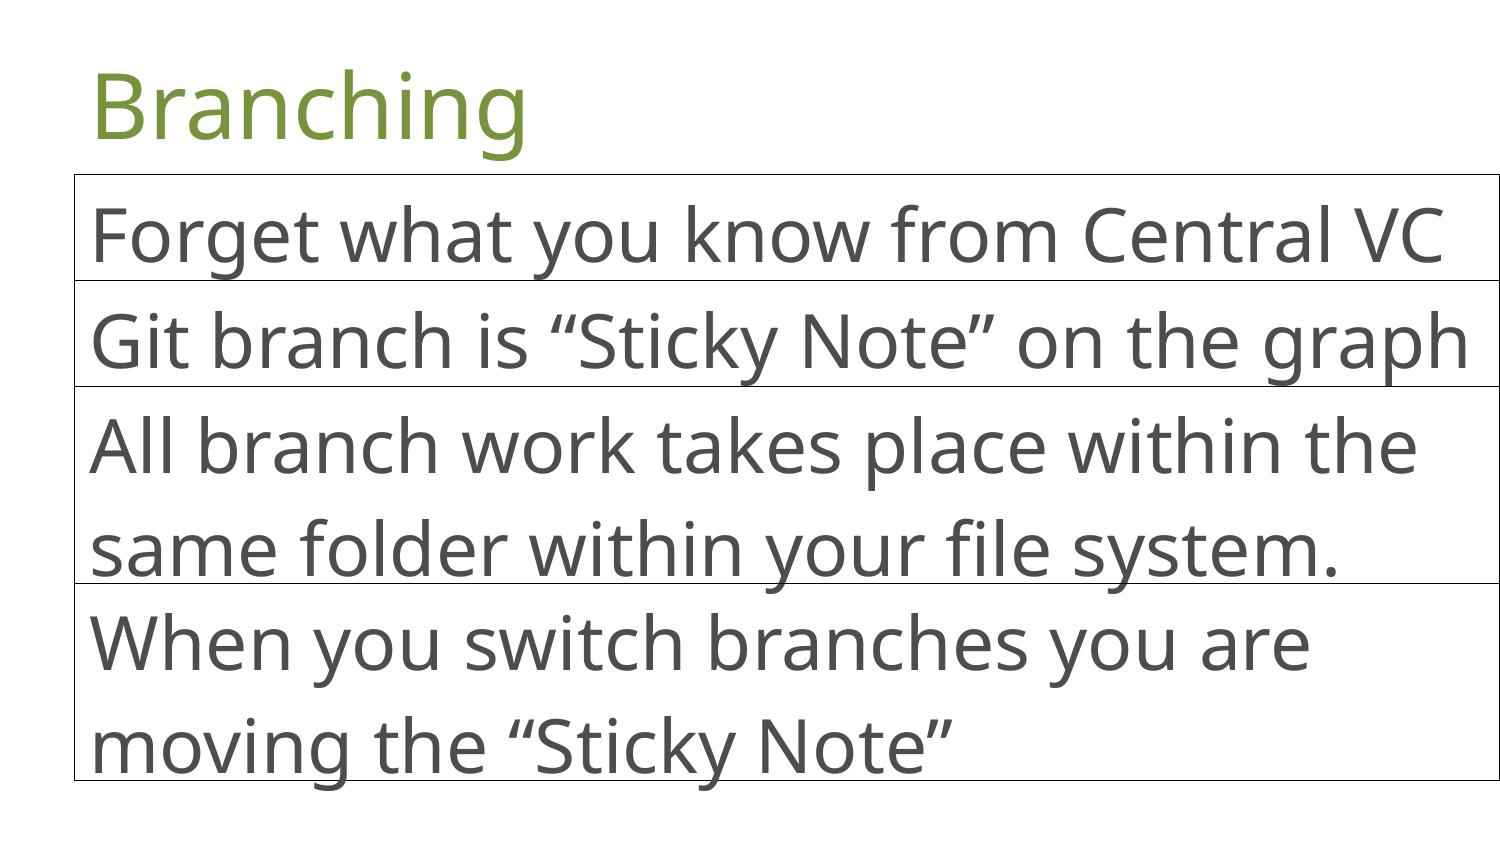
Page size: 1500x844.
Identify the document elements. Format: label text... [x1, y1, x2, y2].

text_box All branch work takes place within the same folder within your file system. [74, 386, 1500, 583]
text_box When you switch branches you are moving the “Sticky Note” [74, 583, 1500, 781]
title Branching [75, 33, 1425, 174]
text_box Forget what you know from Central VC [74, 174, 1500, 280]
text_box Git branch is “Sticky Note” on the graph [74, 280, 1500, 386]
